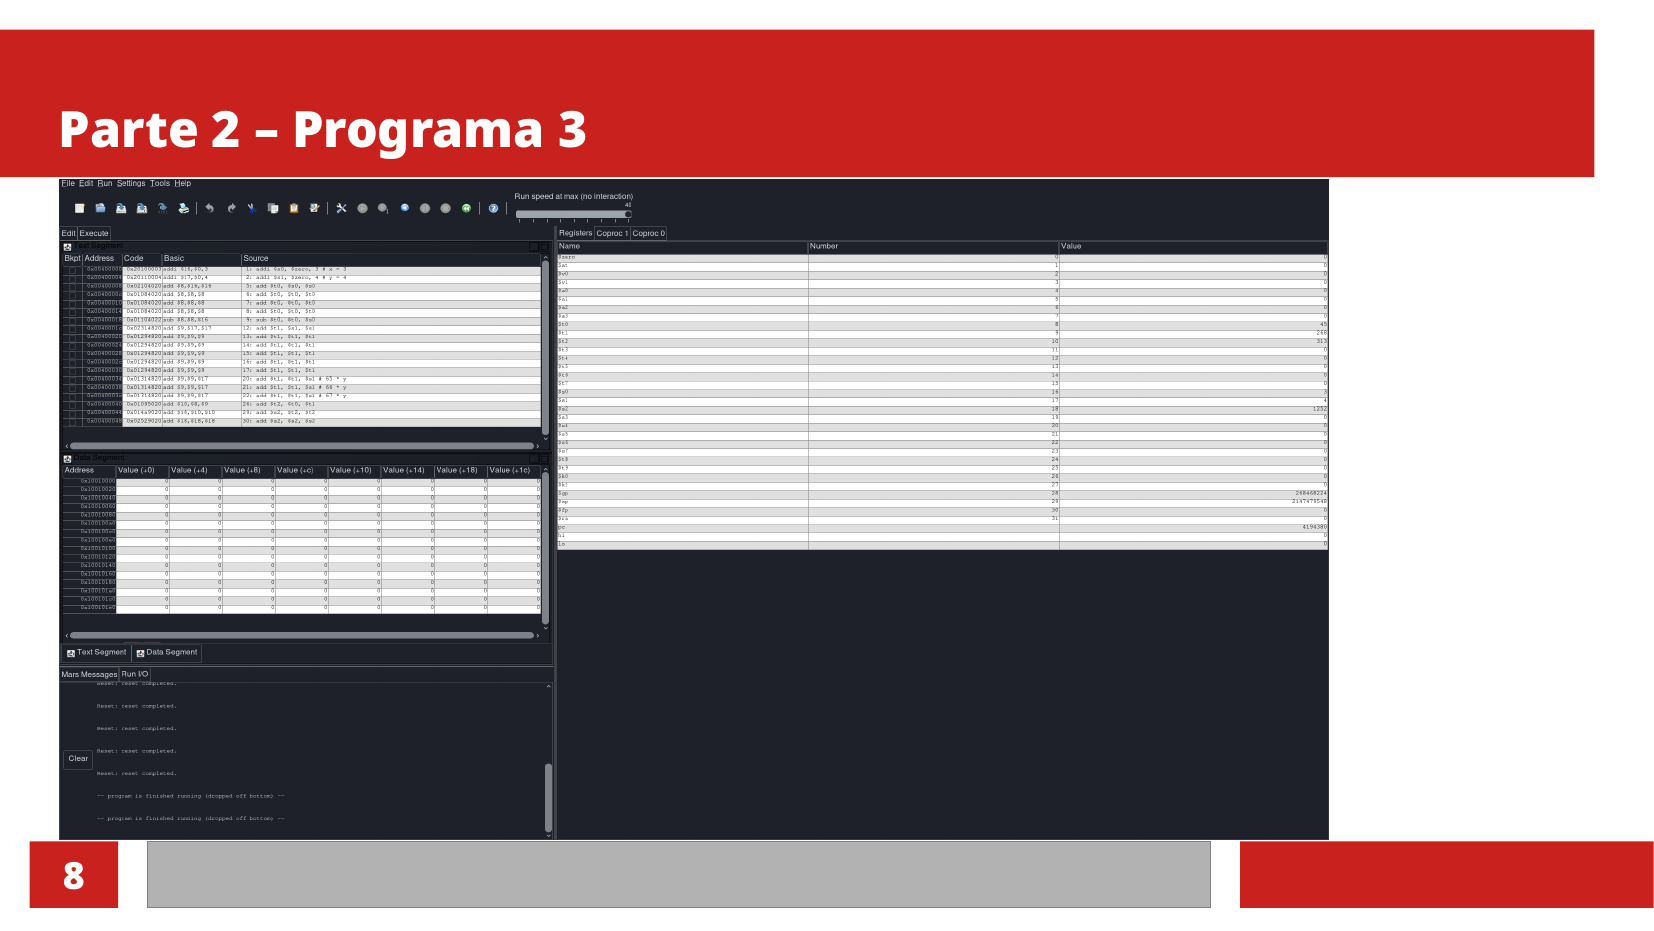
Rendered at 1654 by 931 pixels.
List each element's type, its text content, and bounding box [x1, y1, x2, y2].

title Parte 2 – Programa 3 [59, 44, 1595, 163]
picture [59, 179, 1329, 840]
